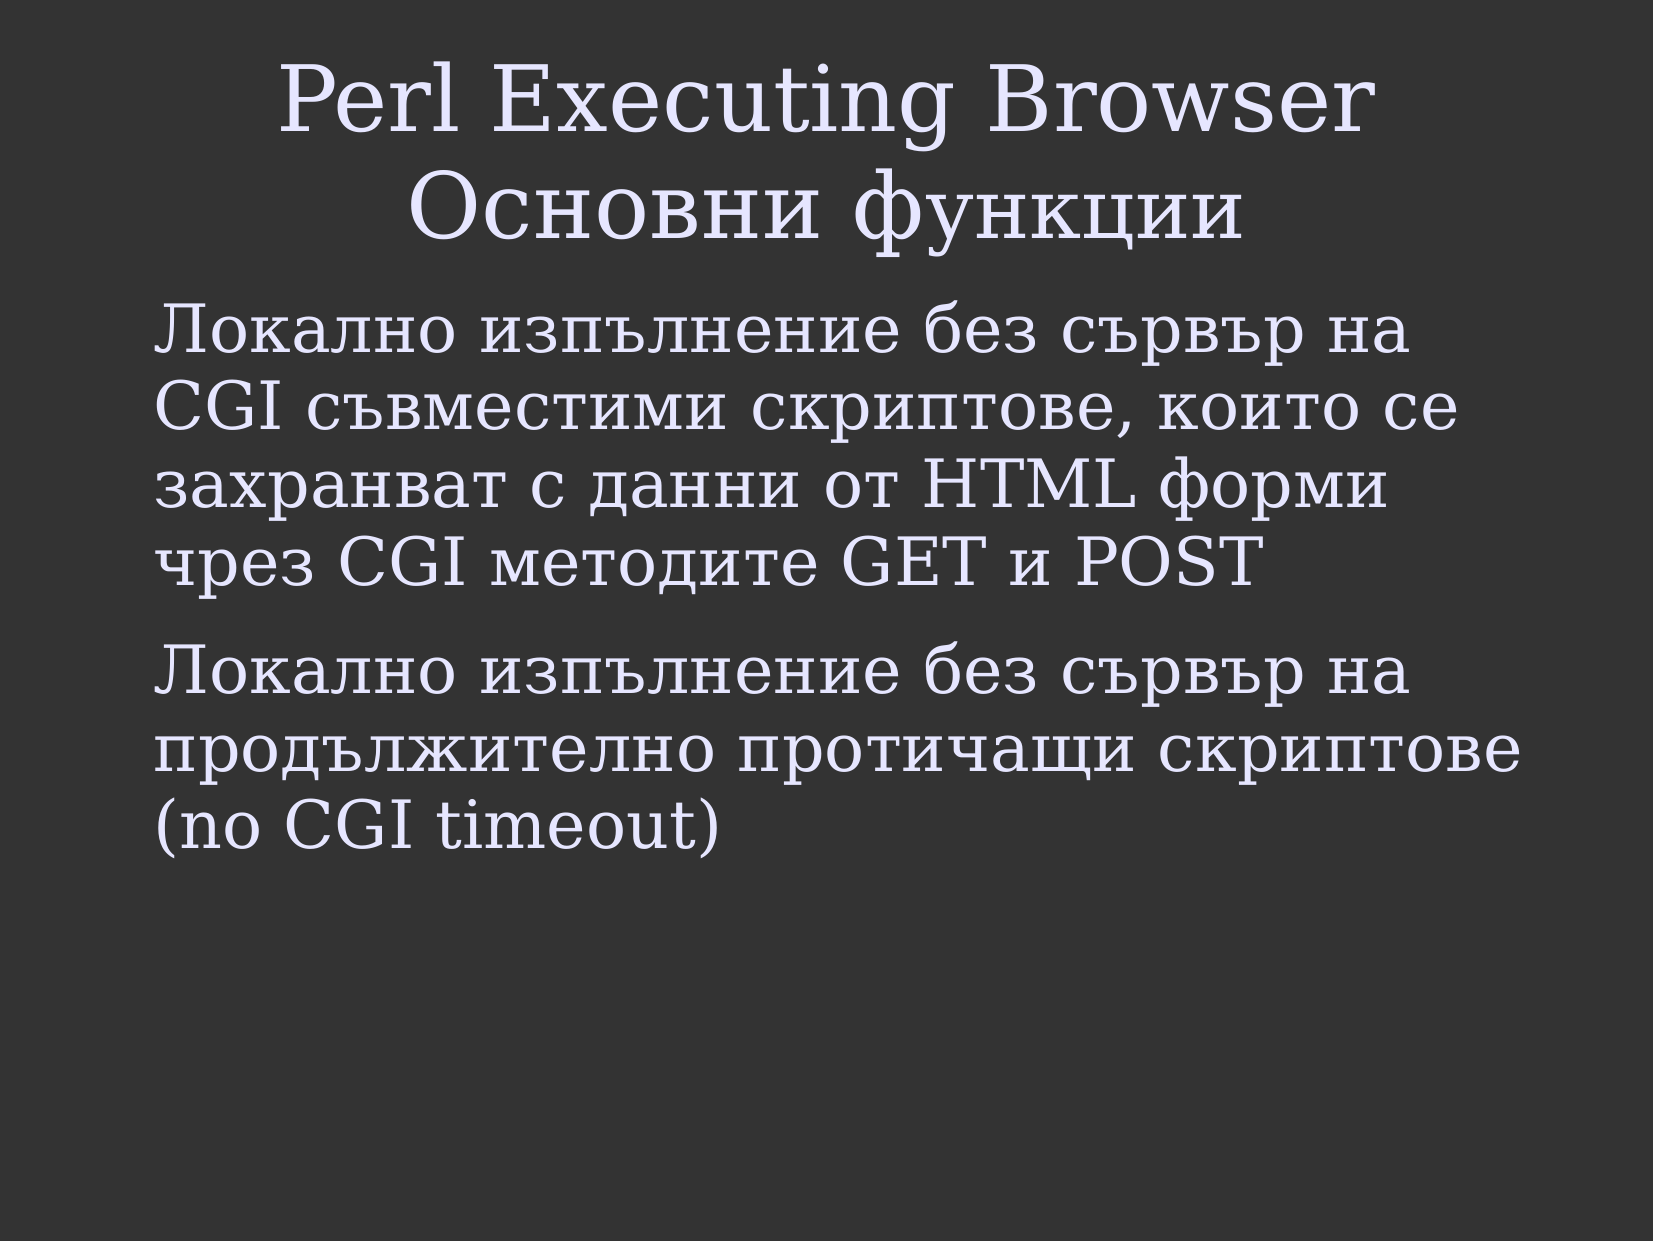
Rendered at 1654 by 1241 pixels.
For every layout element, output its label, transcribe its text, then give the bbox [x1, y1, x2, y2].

list Локално изпълнение без сървър на CGI съвместими скриптове, които се захранват с данни от HTML форми чрез CGI методите GET и POST Локално изпълнение без сървър на продължително протичащи скриптове (no CGI timeout) [82, 290, 1571, 1010]
title Perl Executing Browser Основни функции [82, 45, 1571, 261]
